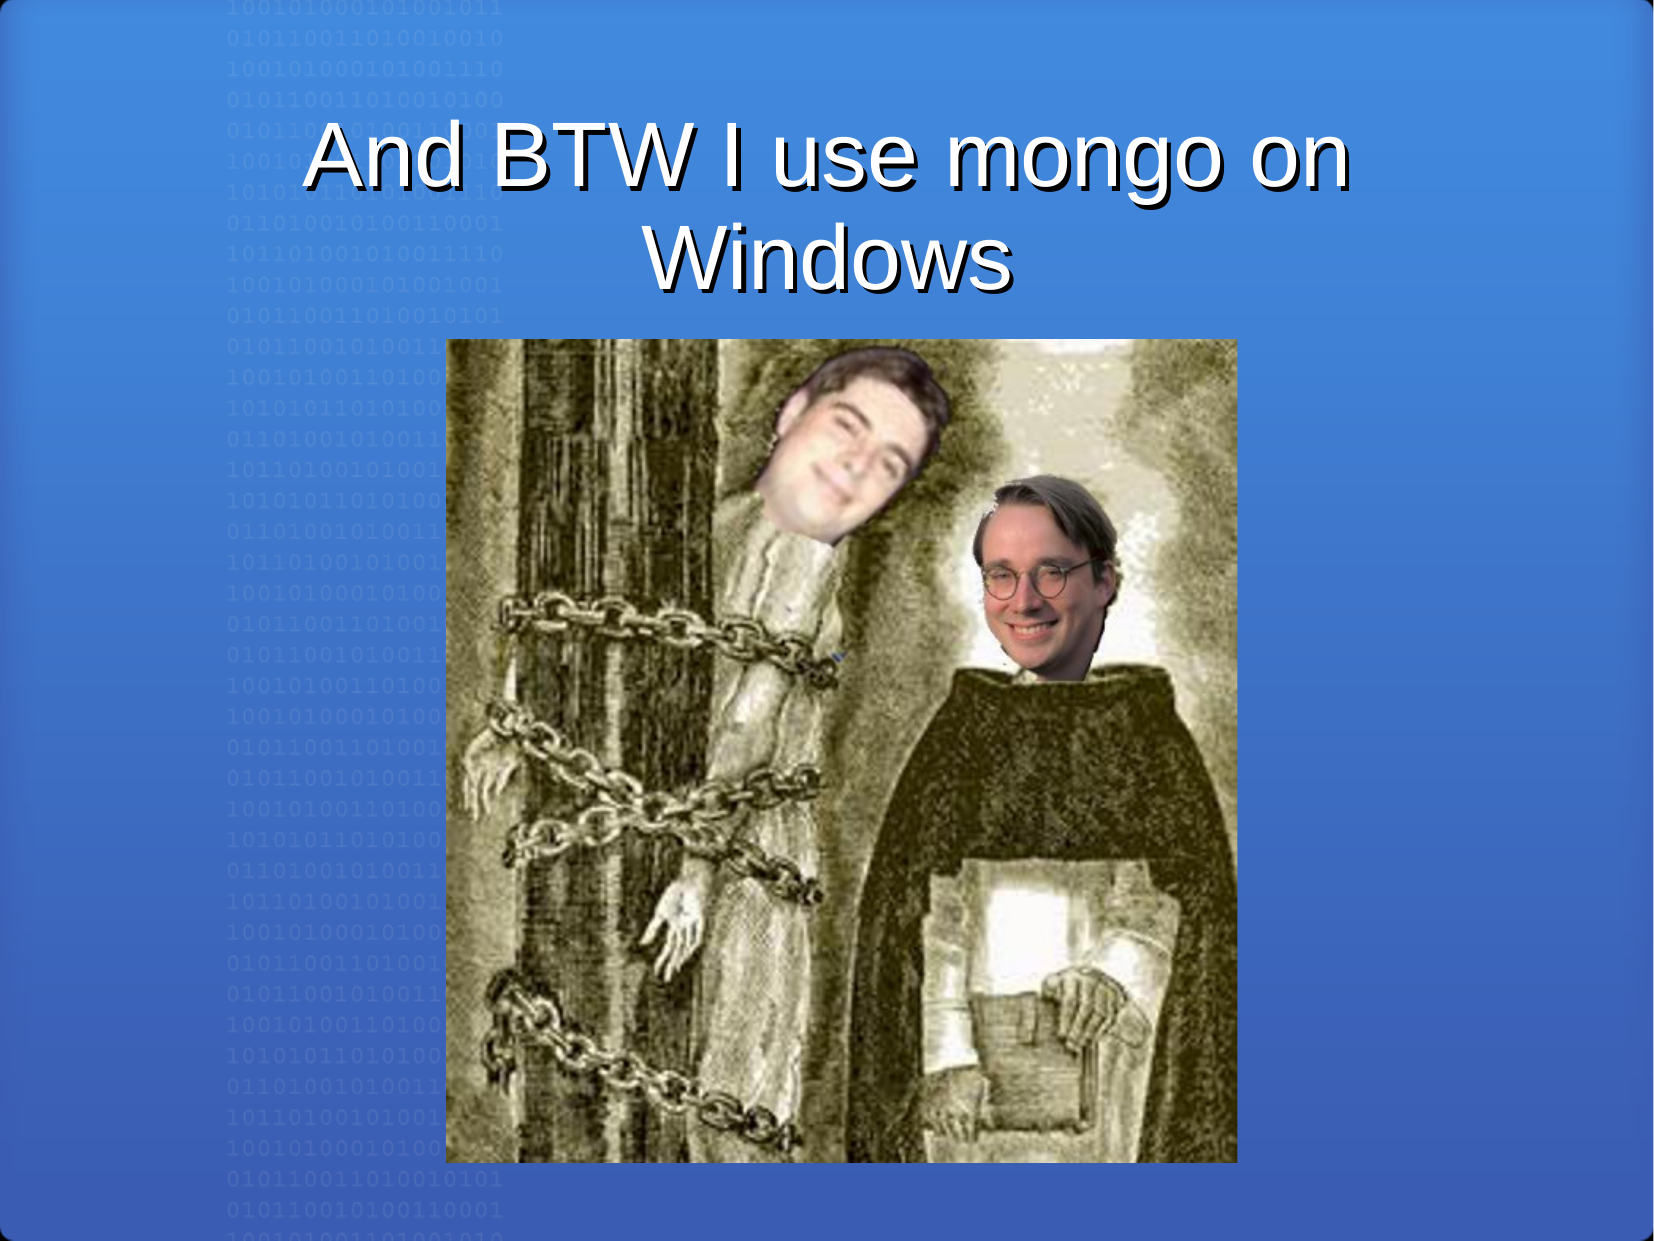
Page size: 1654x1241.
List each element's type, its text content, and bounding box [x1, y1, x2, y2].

picture [0, 0, 1654, 1241]
title And BTW I use mongo on Windows [121, 102, 1534, 311]
